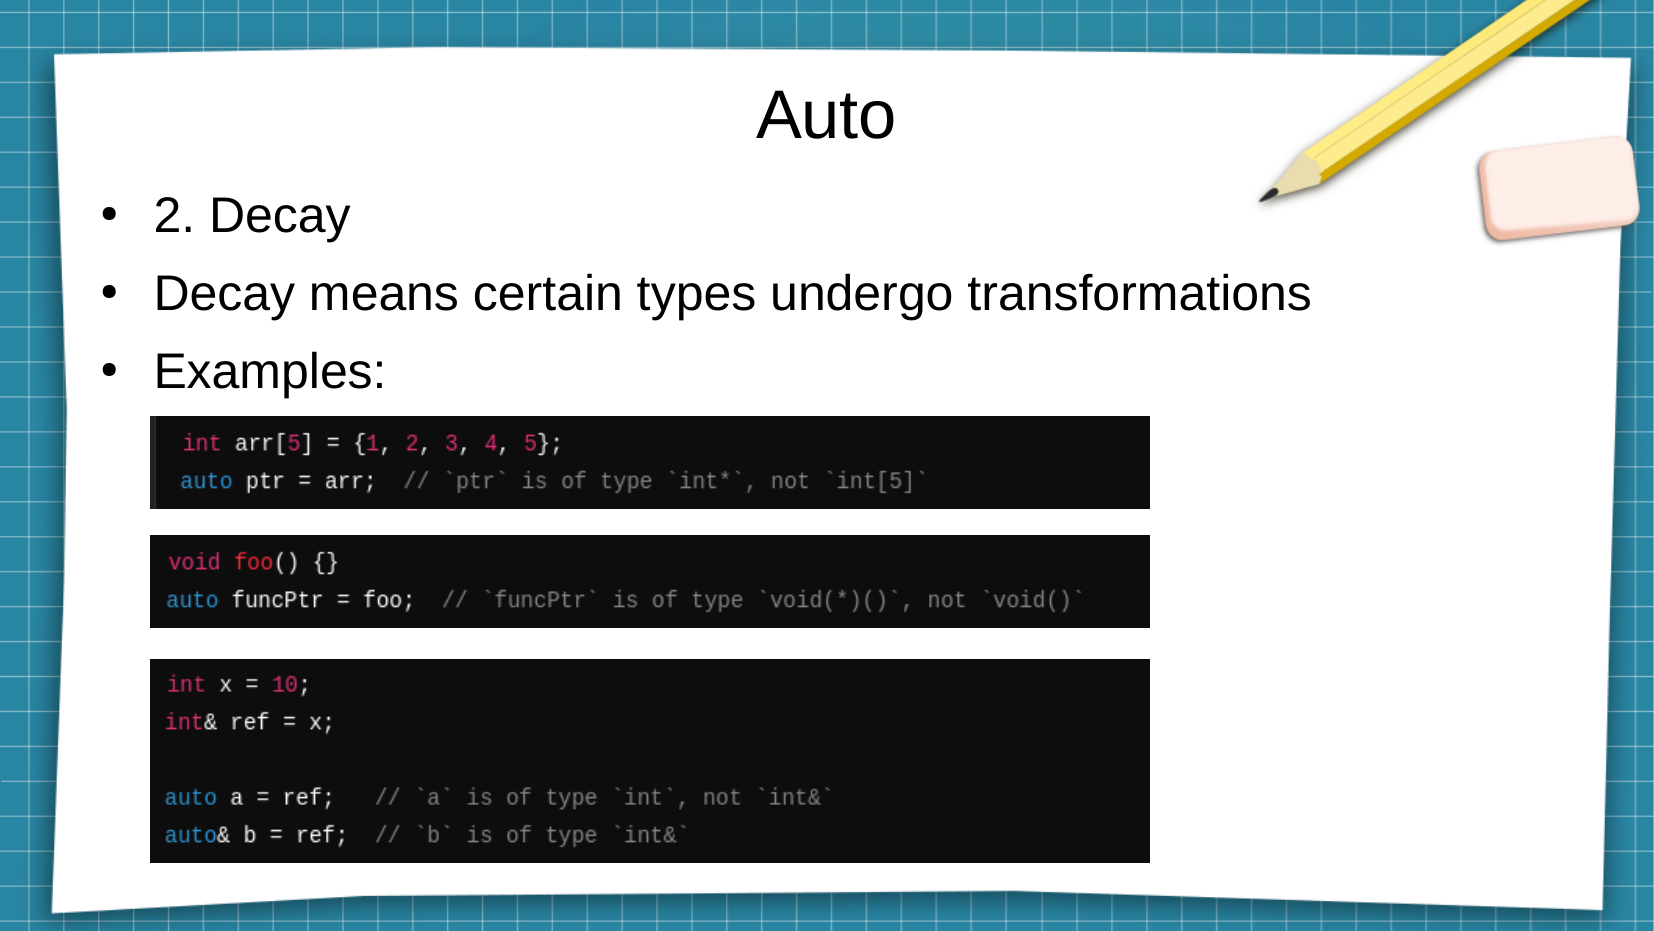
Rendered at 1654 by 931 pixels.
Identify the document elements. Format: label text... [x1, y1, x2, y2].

picture [0, 0, 1654, 931]
list 2. Decay Decay means certain types undergo transformations Examples: [82, 187, 1571, 727]
title Auto [82, 37, 1571, 187]
